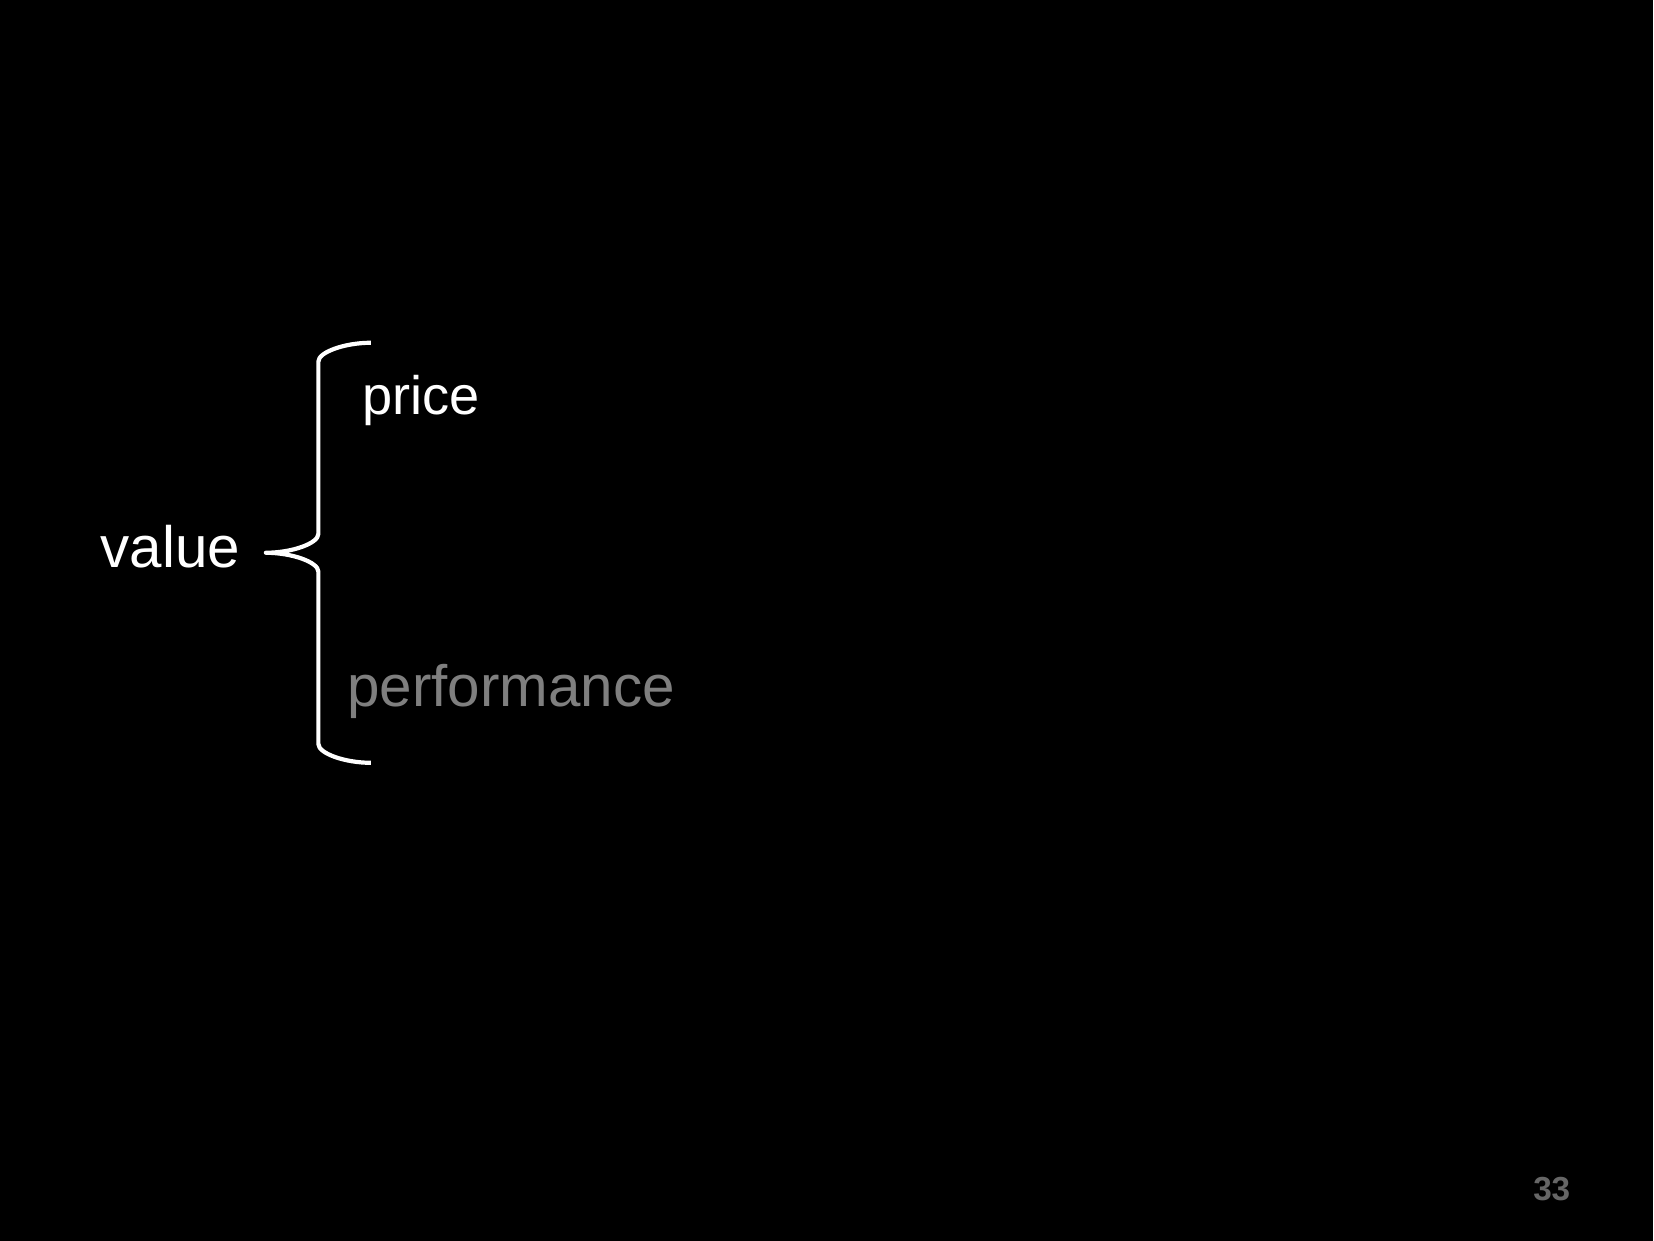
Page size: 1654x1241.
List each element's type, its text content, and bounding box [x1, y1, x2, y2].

text_box value [85, 507, 281, 588]
text_box performance [332, 645, 738, 748]
text_box [346, 645, 692, 721]
text_box price [347, 357, 663, 434]
